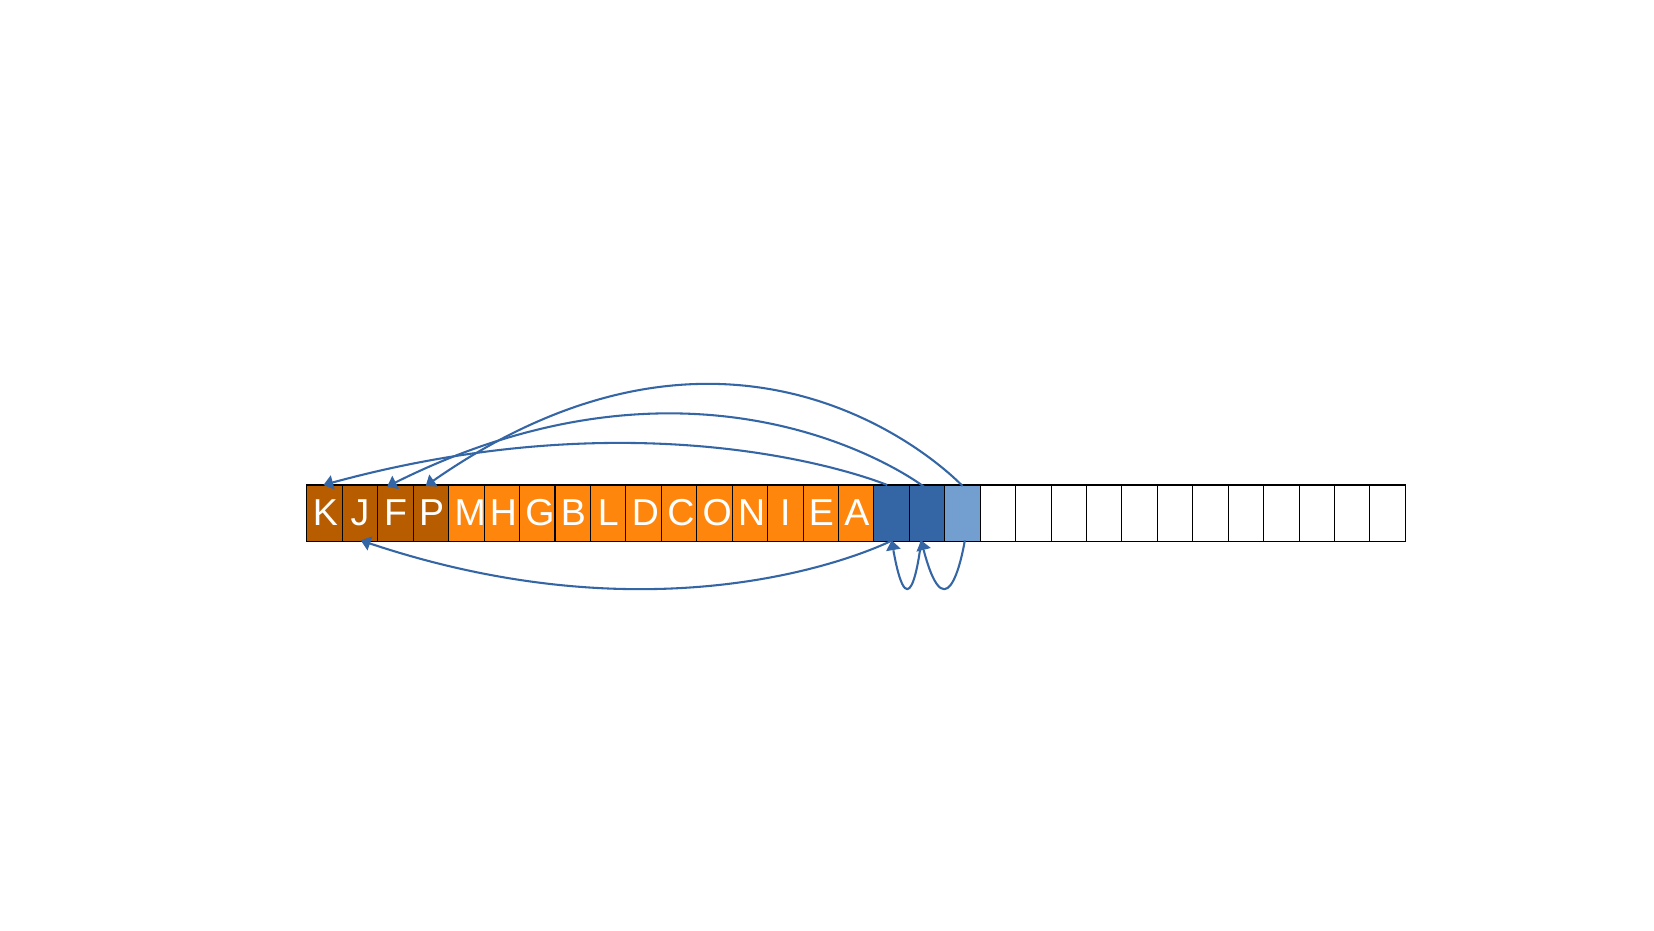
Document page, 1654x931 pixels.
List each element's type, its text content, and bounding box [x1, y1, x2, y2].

table_header [1264, 486, 1299, 541]
table_header [1370, 486, 1405, 541]
table_header [1016, 486, 1051, 541]
table_header [1300, 486, 1334, 541]
table_header C [662, 486, 696, 541]
table_header [1122, 486, 1157, 541]
table_header [1158, 486, 1192, 541]
table_header [945, 486, 980, 541]
table_header [1052, 486, 1086, 541]
table_header M [449, 486, 484, 541]
table_header N [733, 486, 767, 541]
table_header [1335, 486, 1369, 541]
table_header F [378, 486, 413, 541]
table_header P [414, 486, 448, 541]
table_header A [839, 486, 873, 541]
table_header B [556, 486, 590, 541]
table_header J [343, 486, 377, 541]
table_header [1087, 486, 1121, 541]
table_header [910, 486, 944, 541]
table_header O [697, 486, 732, 541]
table_header [874, 486, 909, 541]
table_header E [804, 486, 838, 541]
table_header K [307, 486, 342, 541]
table_header D [626, 486, 661, 541]
table_header [981, 486, 1015, 541]
table_header I [768, 486, 803, 541]
table_header H [485, 486, 519, 541]
table_header [1193, 486, 1228, 541]
table_header L [591, 486, 625, 541]
table_header G [520, 486, 554, 541]
table_header [1229, 486, 1263, 541]
